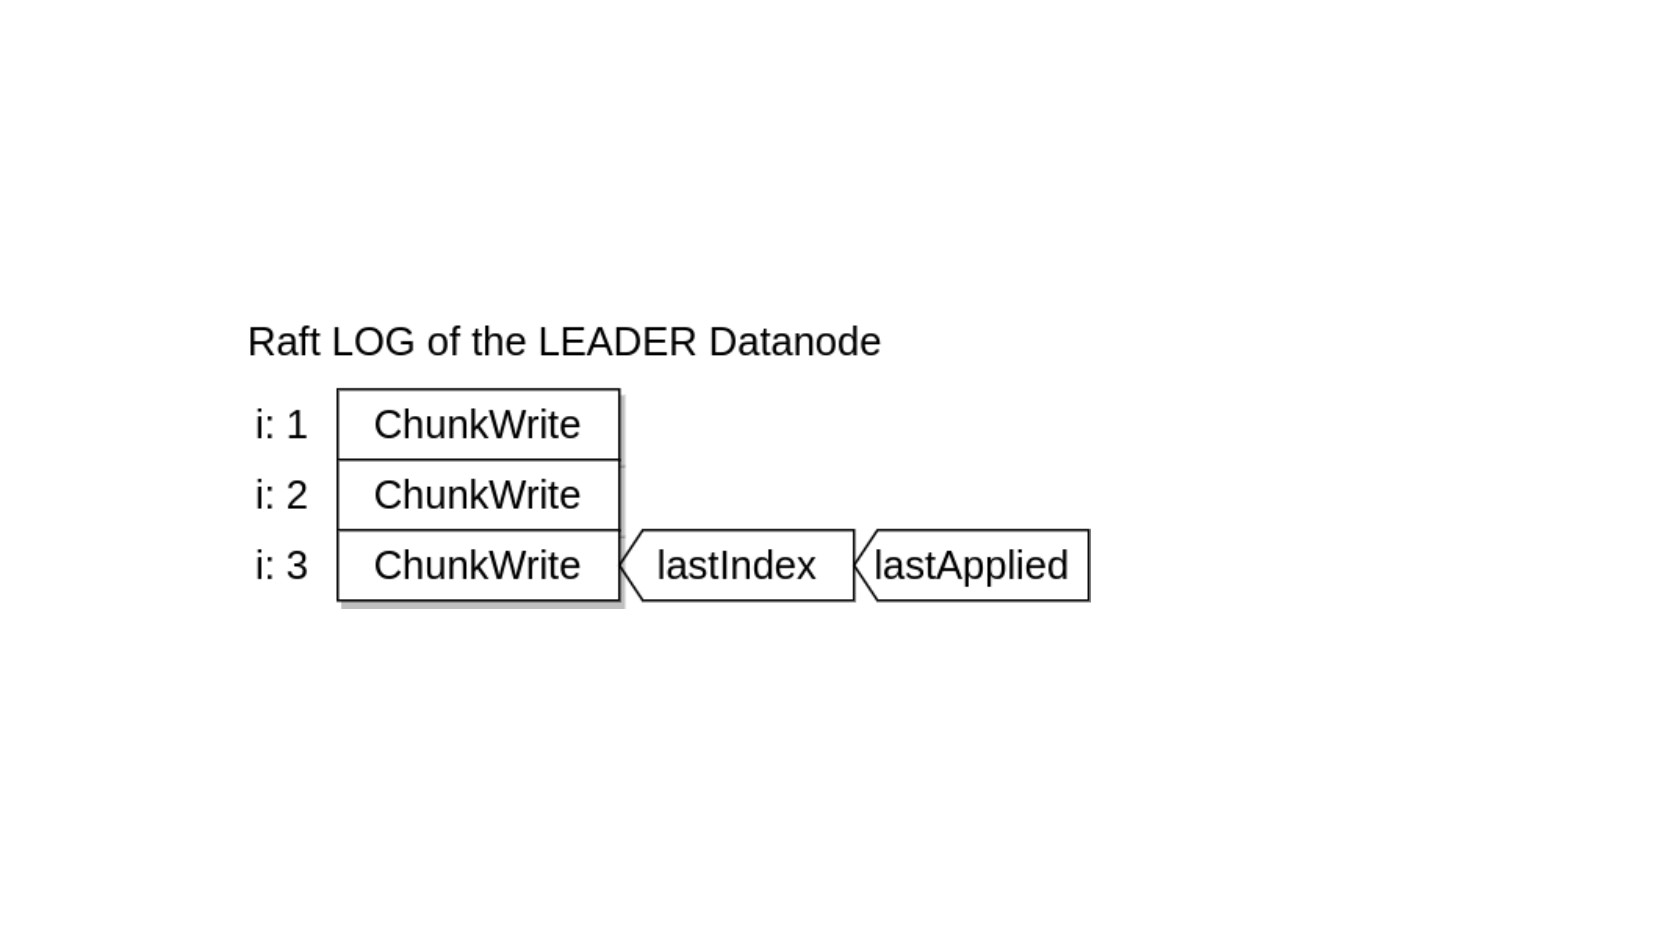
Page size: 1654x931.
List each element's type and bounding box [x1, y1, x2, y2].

picture [196, 318, 1091, 609]
